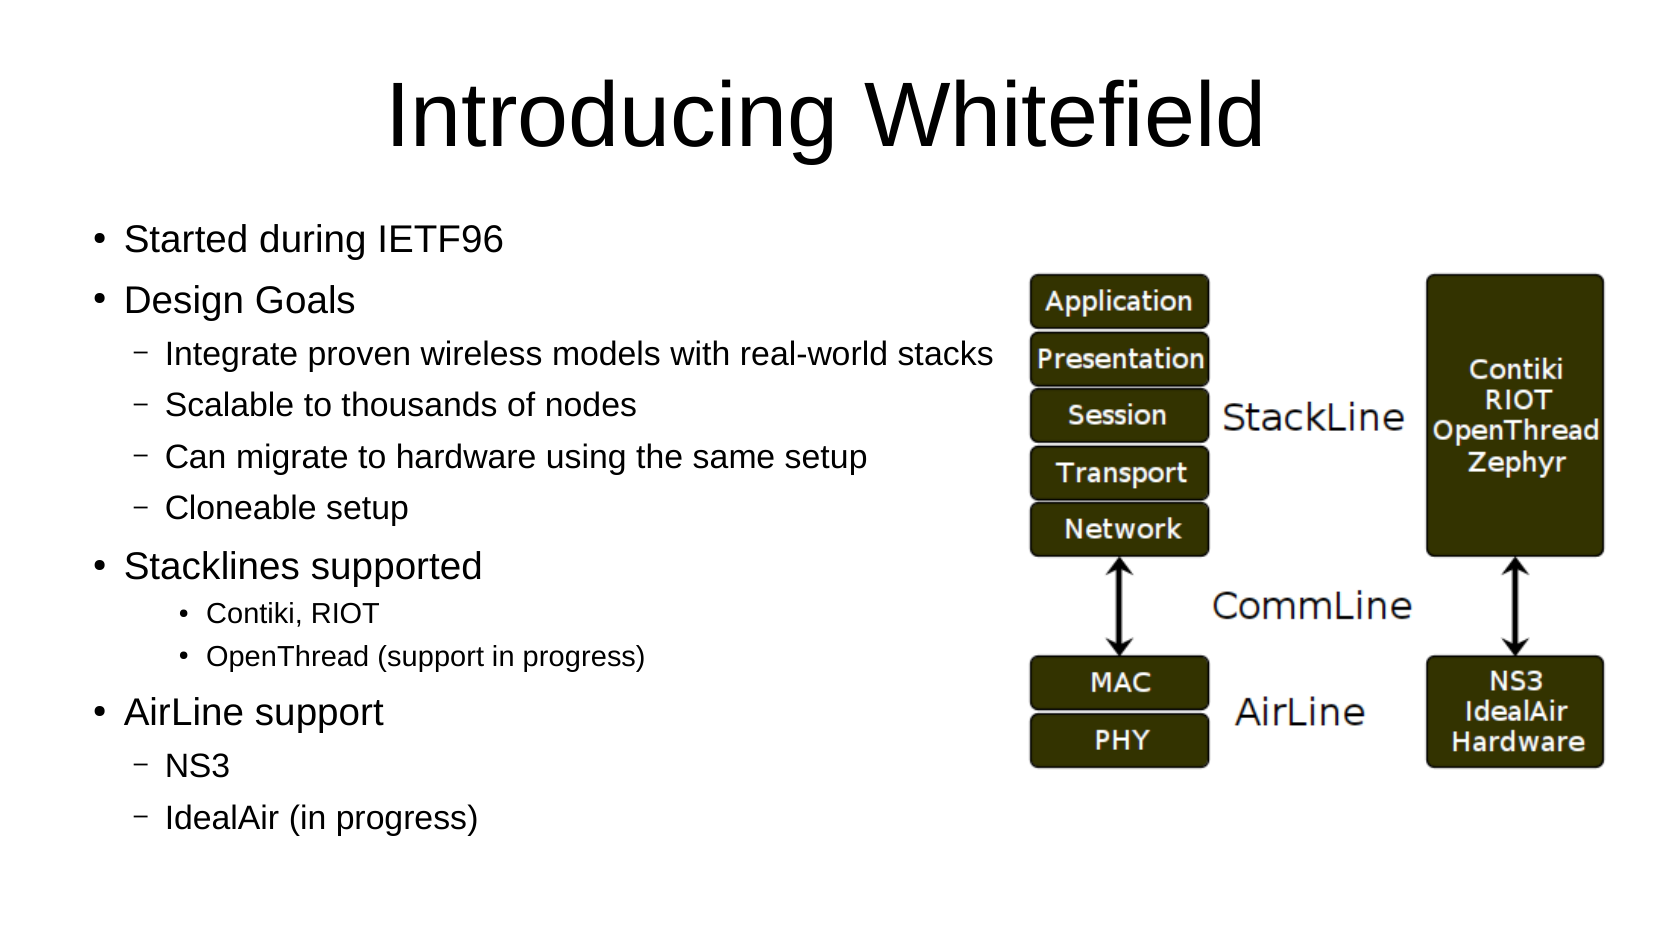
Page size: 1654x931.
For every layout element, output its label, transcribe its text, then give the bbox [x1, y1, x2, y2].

picture [1003, 247, 1630, 794]
list Started during IETF96 Design Goals Integrate proven wireless models with real-world stacks Scalable to thousands of nodes Can migrate to hardware using the same setup Cloneable setup Stacklines supported Contiki, RIOT OpenThread (support in progress) AirLine support NS3 IdealAir (in progress) [82, 217, 1004, 863]
title Introducing Whitefield [82, 37, 1571, 193]
